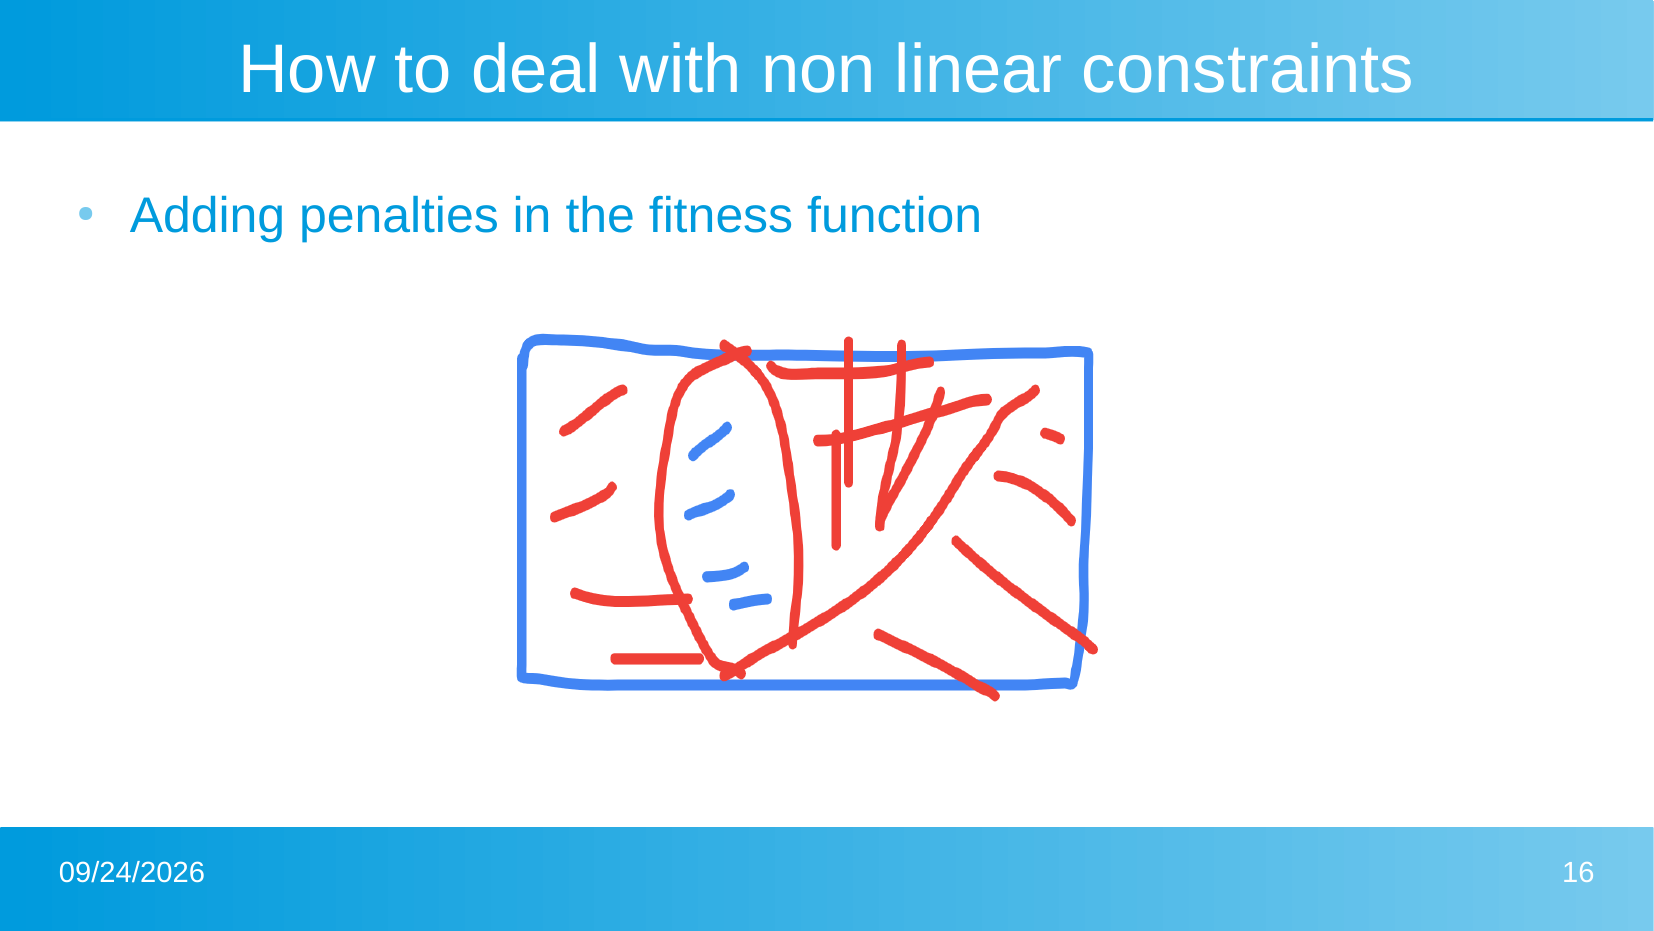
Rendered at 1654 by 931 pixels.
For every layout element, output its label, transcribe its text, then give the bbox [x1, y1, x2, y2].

title How to deal with non linear constraints [59, 29, 1595, 108]
list Adding penalties in the fitness function [59, 187, 1595, 779]
picture [375, 242, 1313, 751]
